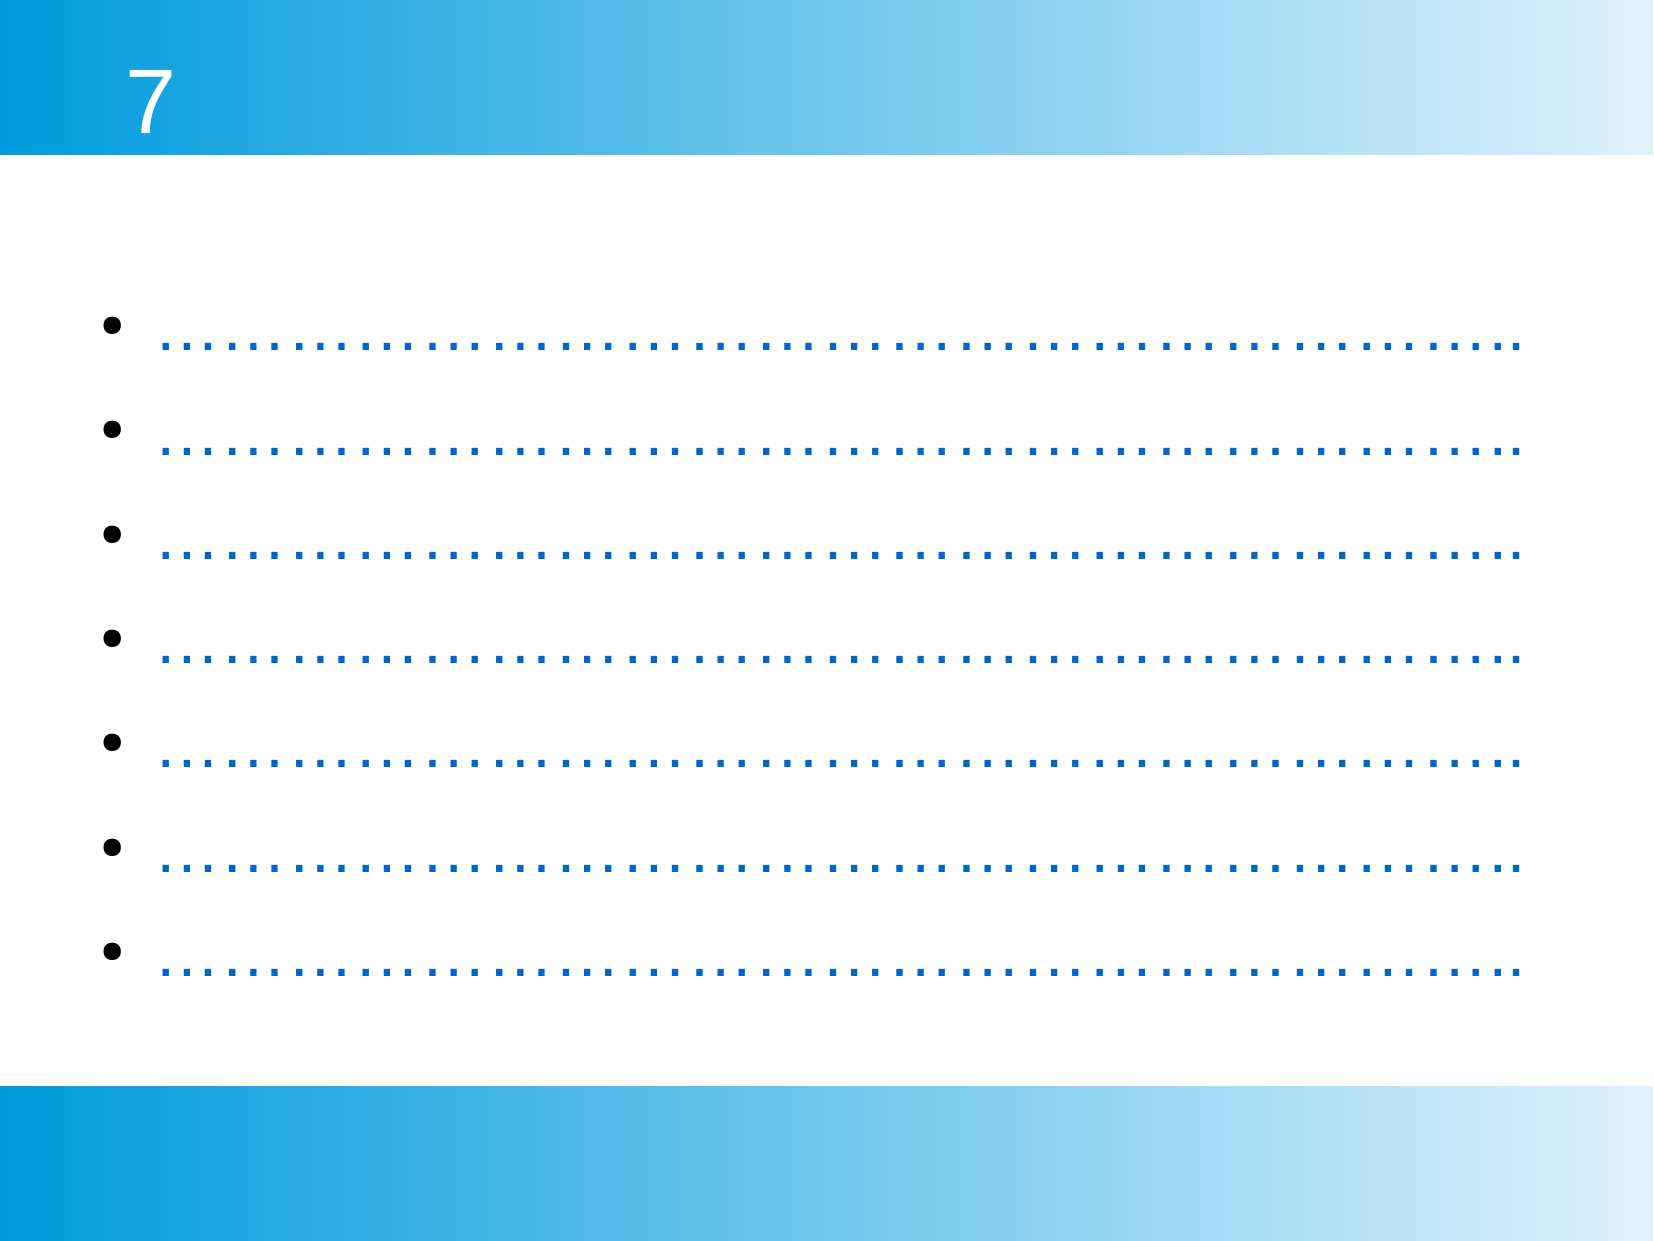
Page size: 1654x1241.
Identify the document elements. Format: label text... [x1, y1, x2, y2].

title 7 [82, 49, 1571, 155]
list …………………………………………………….. …………………………………………………….. …………………………………………………….. …………………………………………………….. …………………………………………………….. …………………………………………………….. …………………………………………………….. [82, 290, 1571, 1010]
